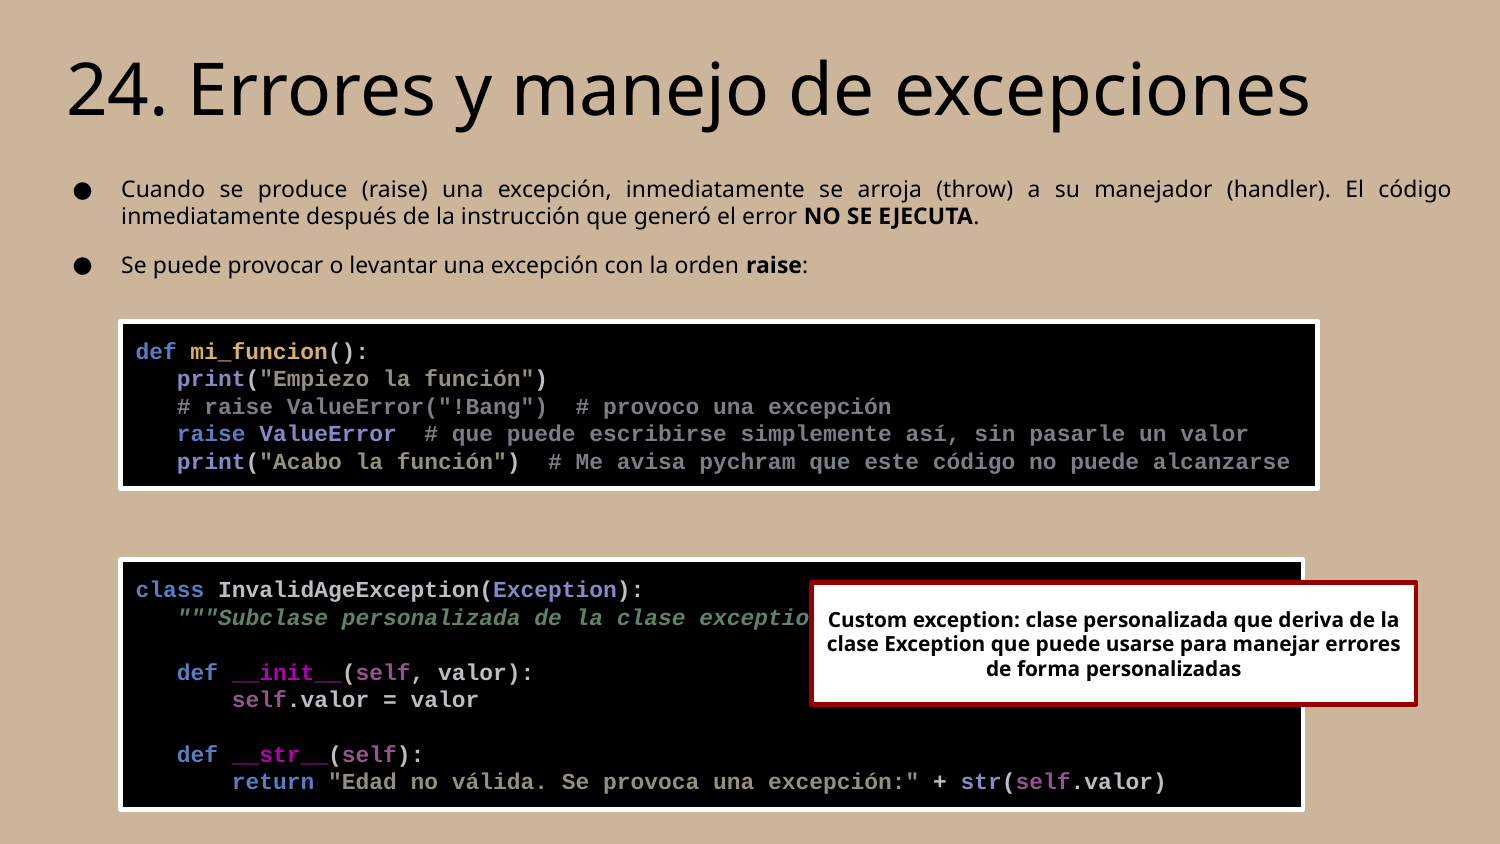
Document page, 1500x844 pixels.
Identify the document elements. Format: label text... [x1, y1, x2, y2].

text_box Custom exception: clase personalizada que deriva de la clase Exception que puede usarse para manejar errores de forma personalizadas [811, 582, 1417, 705]
title 24. Errores y manejo de excepciones [51, 8, 1449, 145]
text_box def mi_funcion(): print("Empiezo la función") # raise ValueError("!Bang") # provoco una excepción raise ValueError # que puede escribirse simplemente así, sin pasarle un valor print("Acabo la función") # Me avisa pychram que este código no puede alcanzarse [120, 321, 1318, 489]
text_box class InvalidAgeException(Exception): """Subclase personalizada de la clase exception""" def __init__(self, valor): self.valor = valor def __str__(self): return "Edad no válida. Se provoca una excepción:" + str(self.valor) [120, 559, 1304, 810]
text_box Cuando se produce (raise) una excepción, inmediatamente se arroja (throw) a su manejador (handler). El código inmediatamente después de la instrucción que generó el error NO SE EJECUTA. Se puede provocar o levantar una excepción con la orden raise: [31, 145, 1469, 307]
